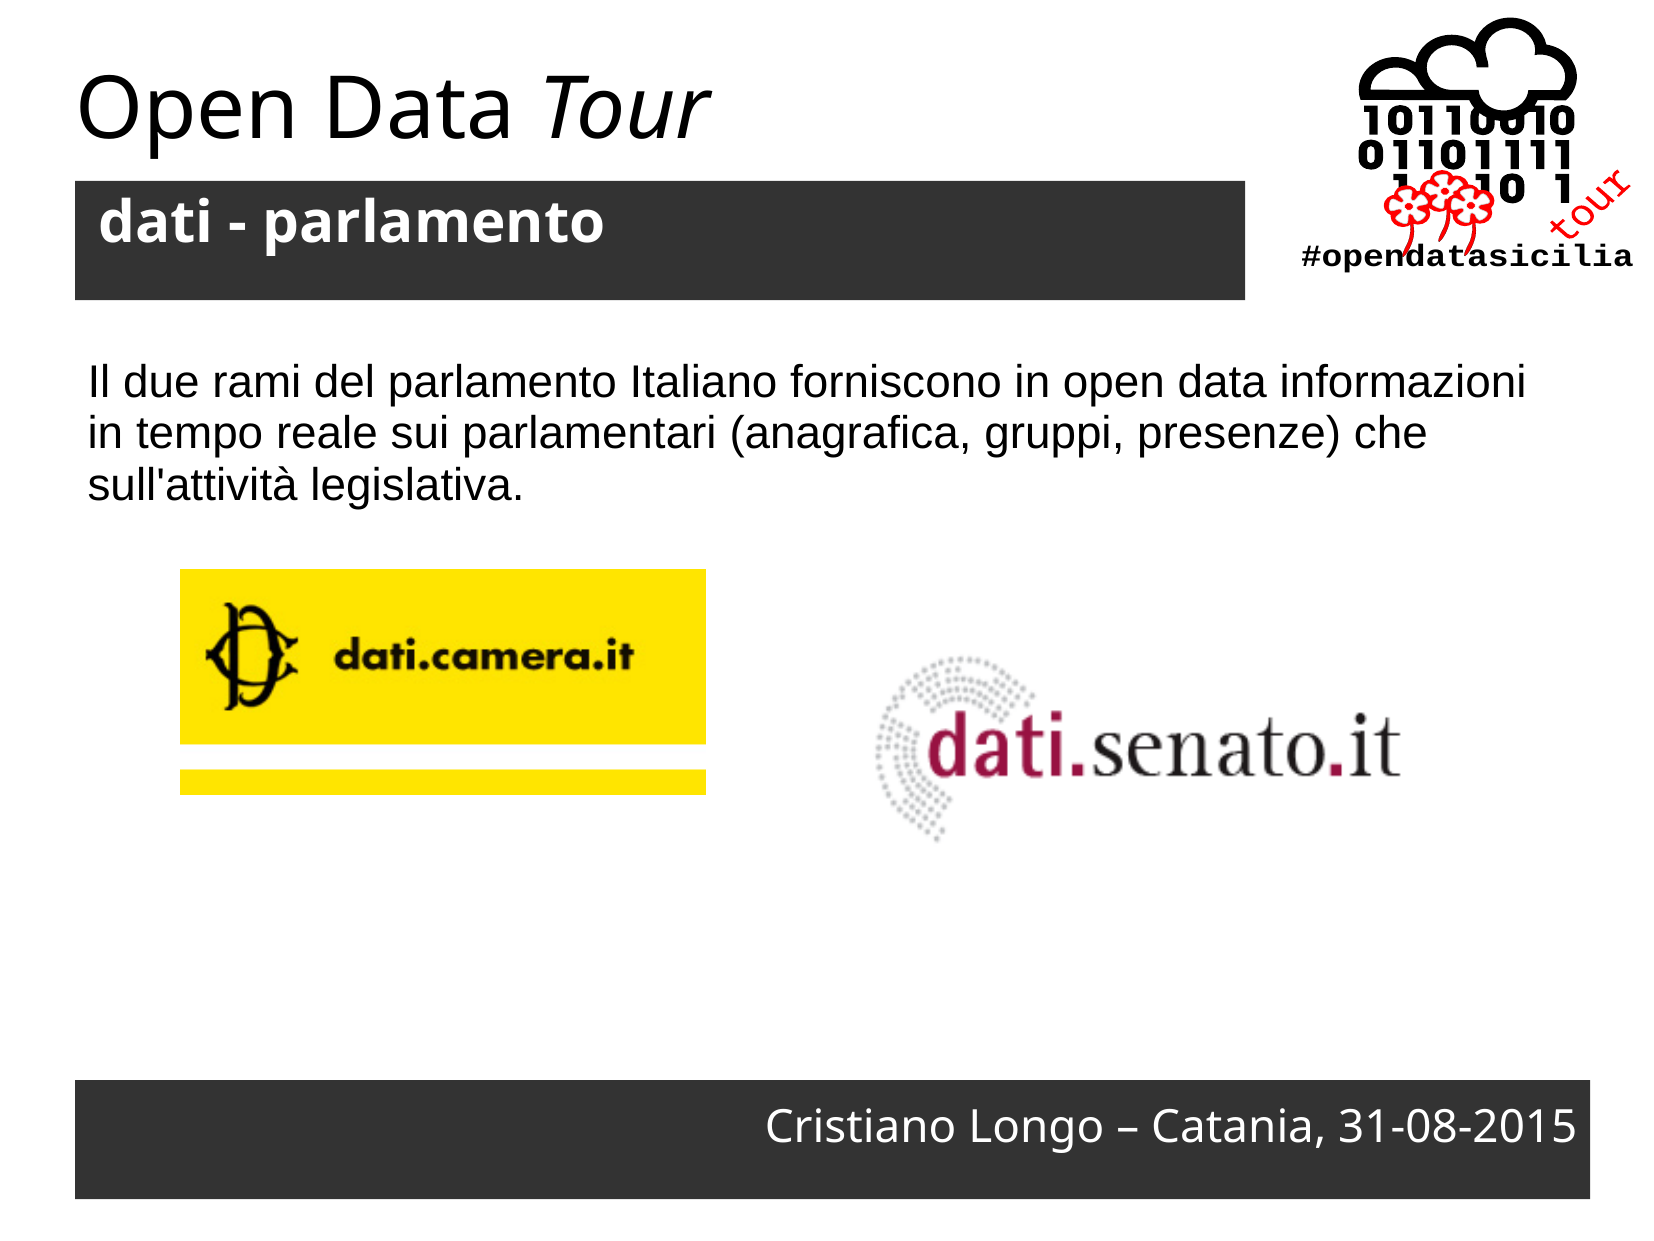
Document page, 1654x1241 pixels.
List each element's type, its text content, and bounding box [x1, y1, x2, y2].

list dati - parlamento [75, 180, 1246, 301]
list Cristiano Longo – Catania, 31-08-2015 [75, 1080, 1591, 1200]
text_box Il due rami del parlamento Italiano forniscono in open data informazioni in tempo reale sui parlamentari (anagrafica, gruppi, presenze) che sull'attività legislativa. [72, 348, 1558, 620]
list Open Data Tour [75, 45, 1246, 165]
picture [1302, 17, 1633, 273]
picture [180, 569, 706, 796]
picture [868, 644, 1411, 856]
